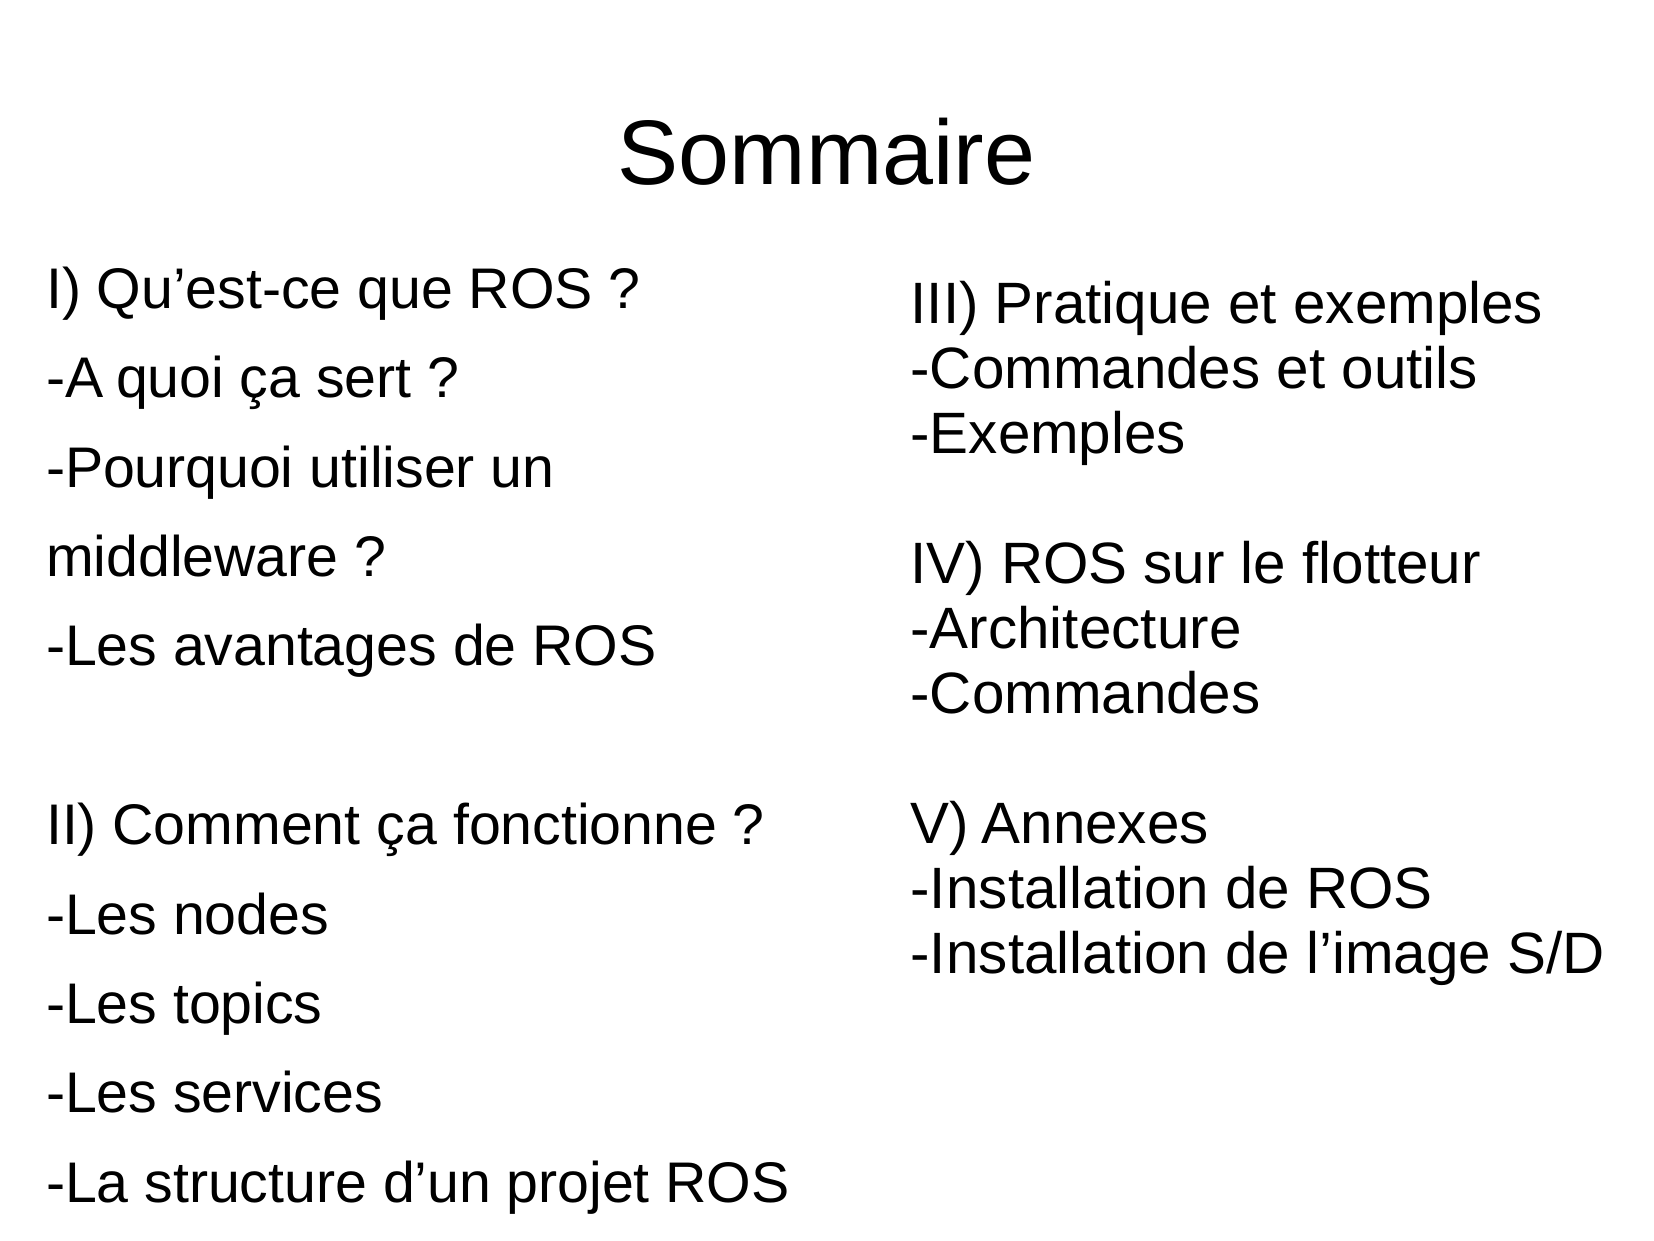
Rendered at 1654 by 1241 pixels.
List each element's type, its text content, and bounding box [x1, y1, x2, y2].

text_box III) Pratique et exemples -Commandes et outils -Exemples IV) ROS sur le flotteur -Architecture -Commandes V) Annexes -Installation de ROS -Installation de l’image S/D [825, 263, 1647, 1111]
title Sommaire [82, 49, 1571, 257]
list I) Qu’est-ce que ROS ? -A quoi ça sert ? -Pourquoi utiliser un middleware ? -Les avantages de ROS II) Comment ça fonctionne ? -Les nodes -Les topics -Les services -La structure d’un projet ROS [0, 256, 1474, 1216]
